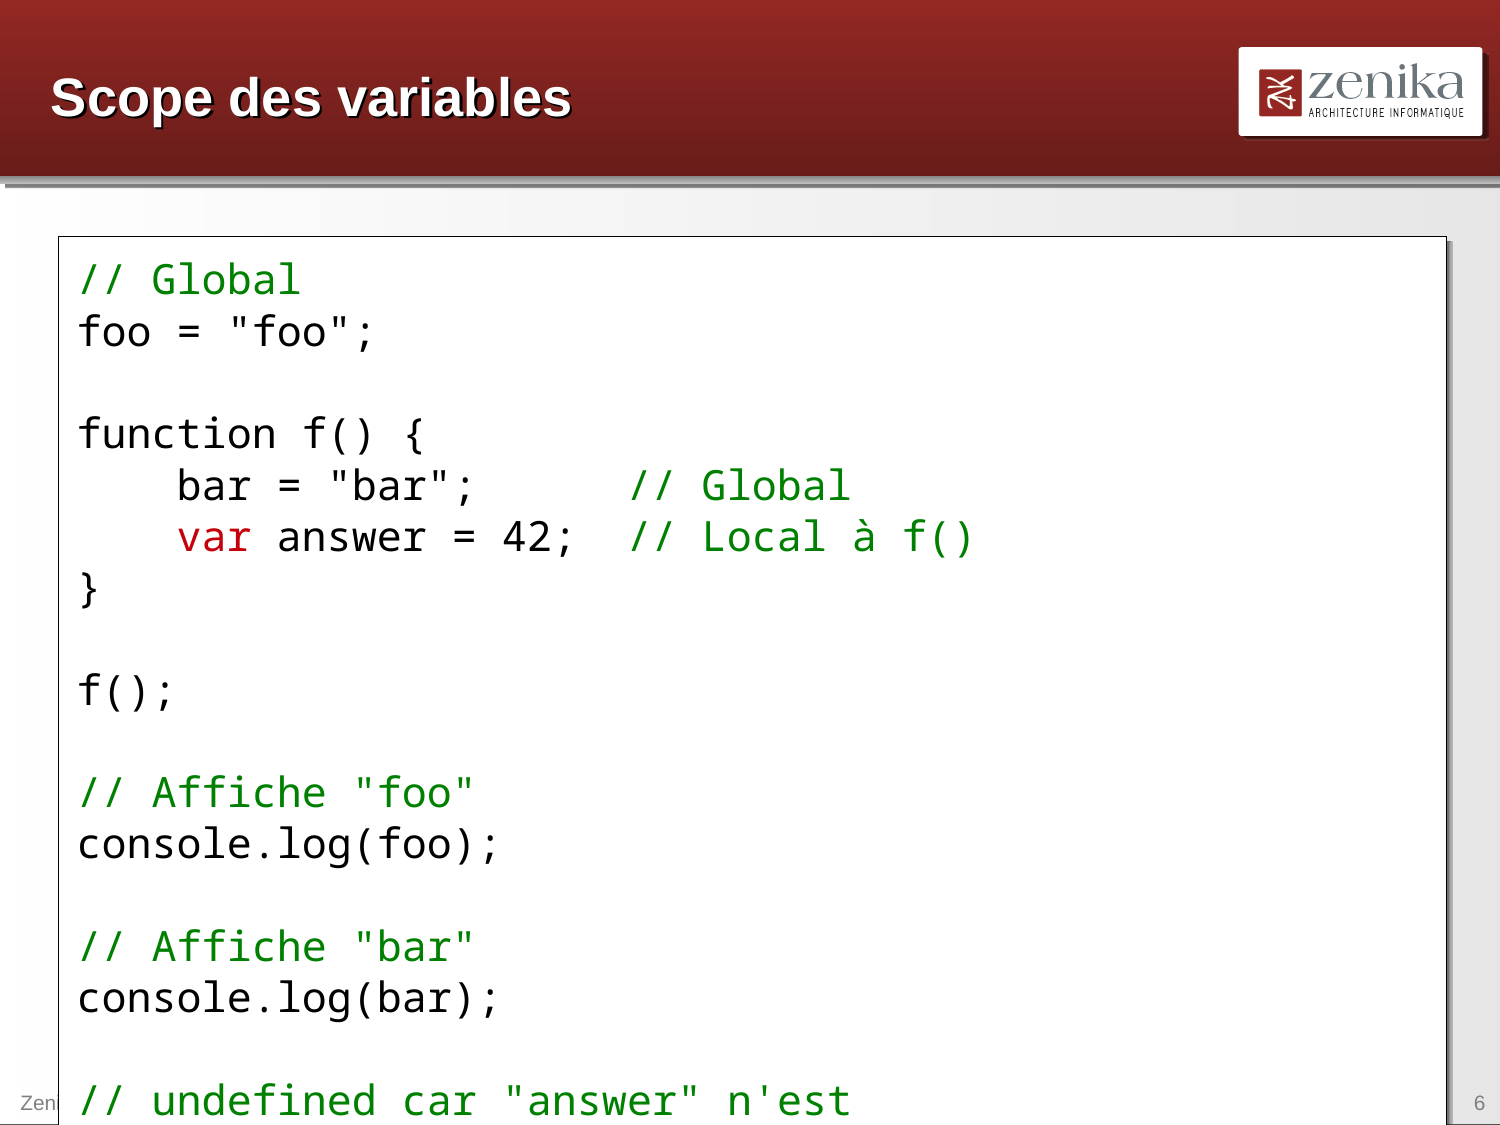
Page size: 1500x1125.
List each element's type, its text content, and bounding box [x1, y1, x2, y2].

title Scope des variables [50, 15, 1206, 180]
text_box // Global foo = "foo"; function f() { bar = "bar"; // Global var answer = 42; // Local à f() } f(); // Affiche "foo" console.log(foo); // Affiche "bar" console.log(bar); // undefined car "answer" n'est // visible que dans la fonction f() console.log(answer); [58, 236, 1447, 1125]
picture [1257, 58, 1464, 125]
